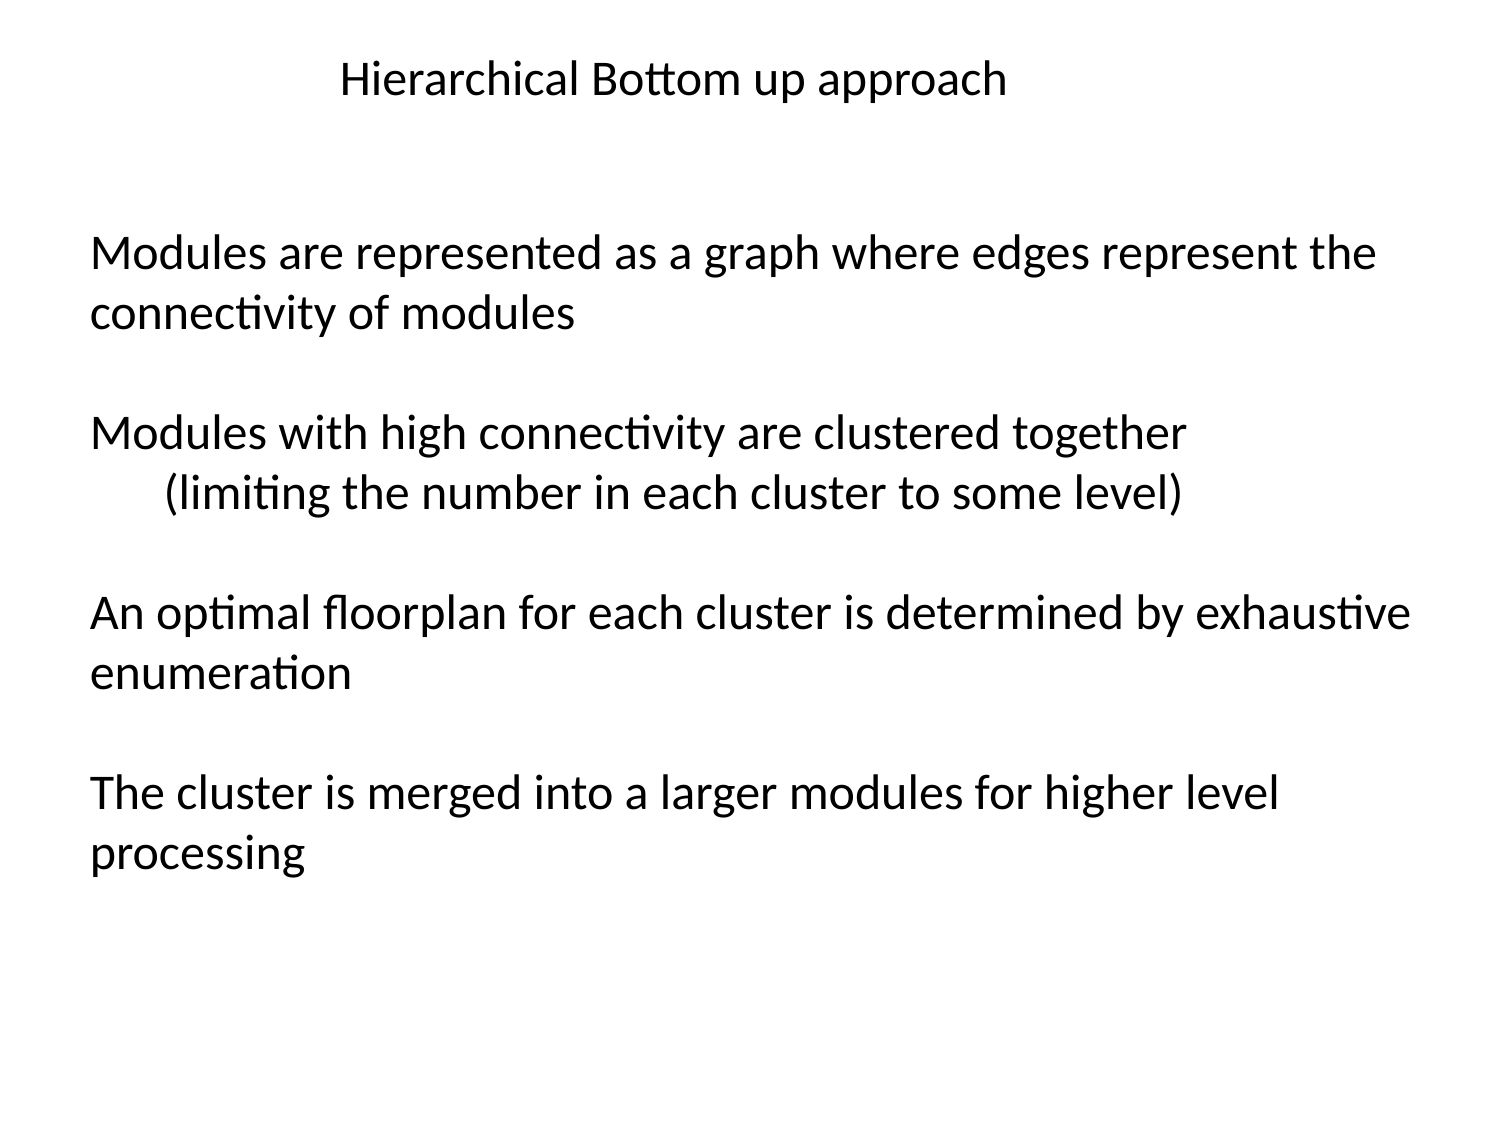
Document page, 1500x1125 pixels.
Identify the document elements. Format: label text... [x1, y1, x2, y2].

text_box Modules are represented as a graph where edges represent the connectivity of modules Modules with high connectivity are clustered together (limiting the number in each cluster to some level) An optimal floorplan for each cluster is determined by exhaustive enumeration The cluster is merged into a larger modules for higher level processing [74, 212, 1453, 948]
text_box Hierarchical Bottom up approach [324, 37, 1241, 113]
